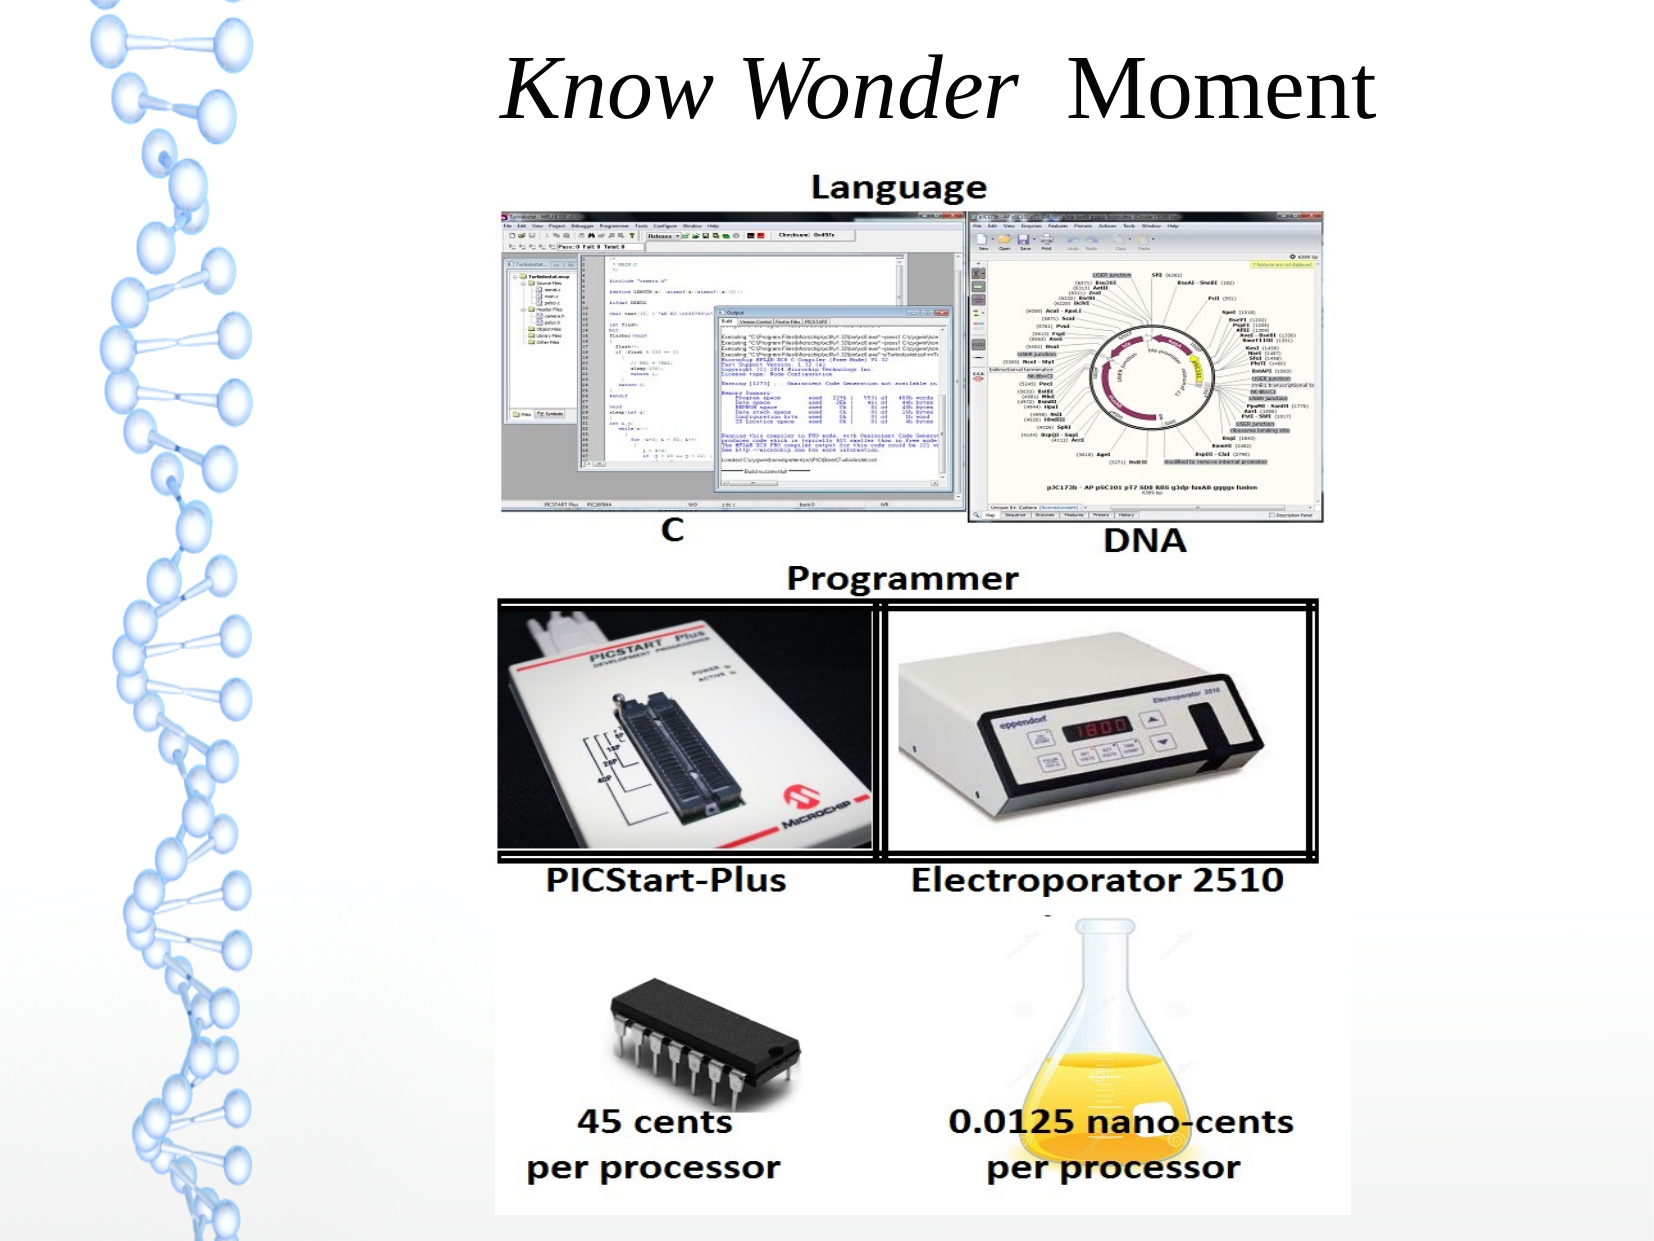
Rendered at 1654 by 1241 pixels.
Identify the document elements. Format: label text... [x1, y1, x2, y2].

title Know Wonder Moment [274, 20, 1604, 151]
picture [0, 0, 1654, 1241]
